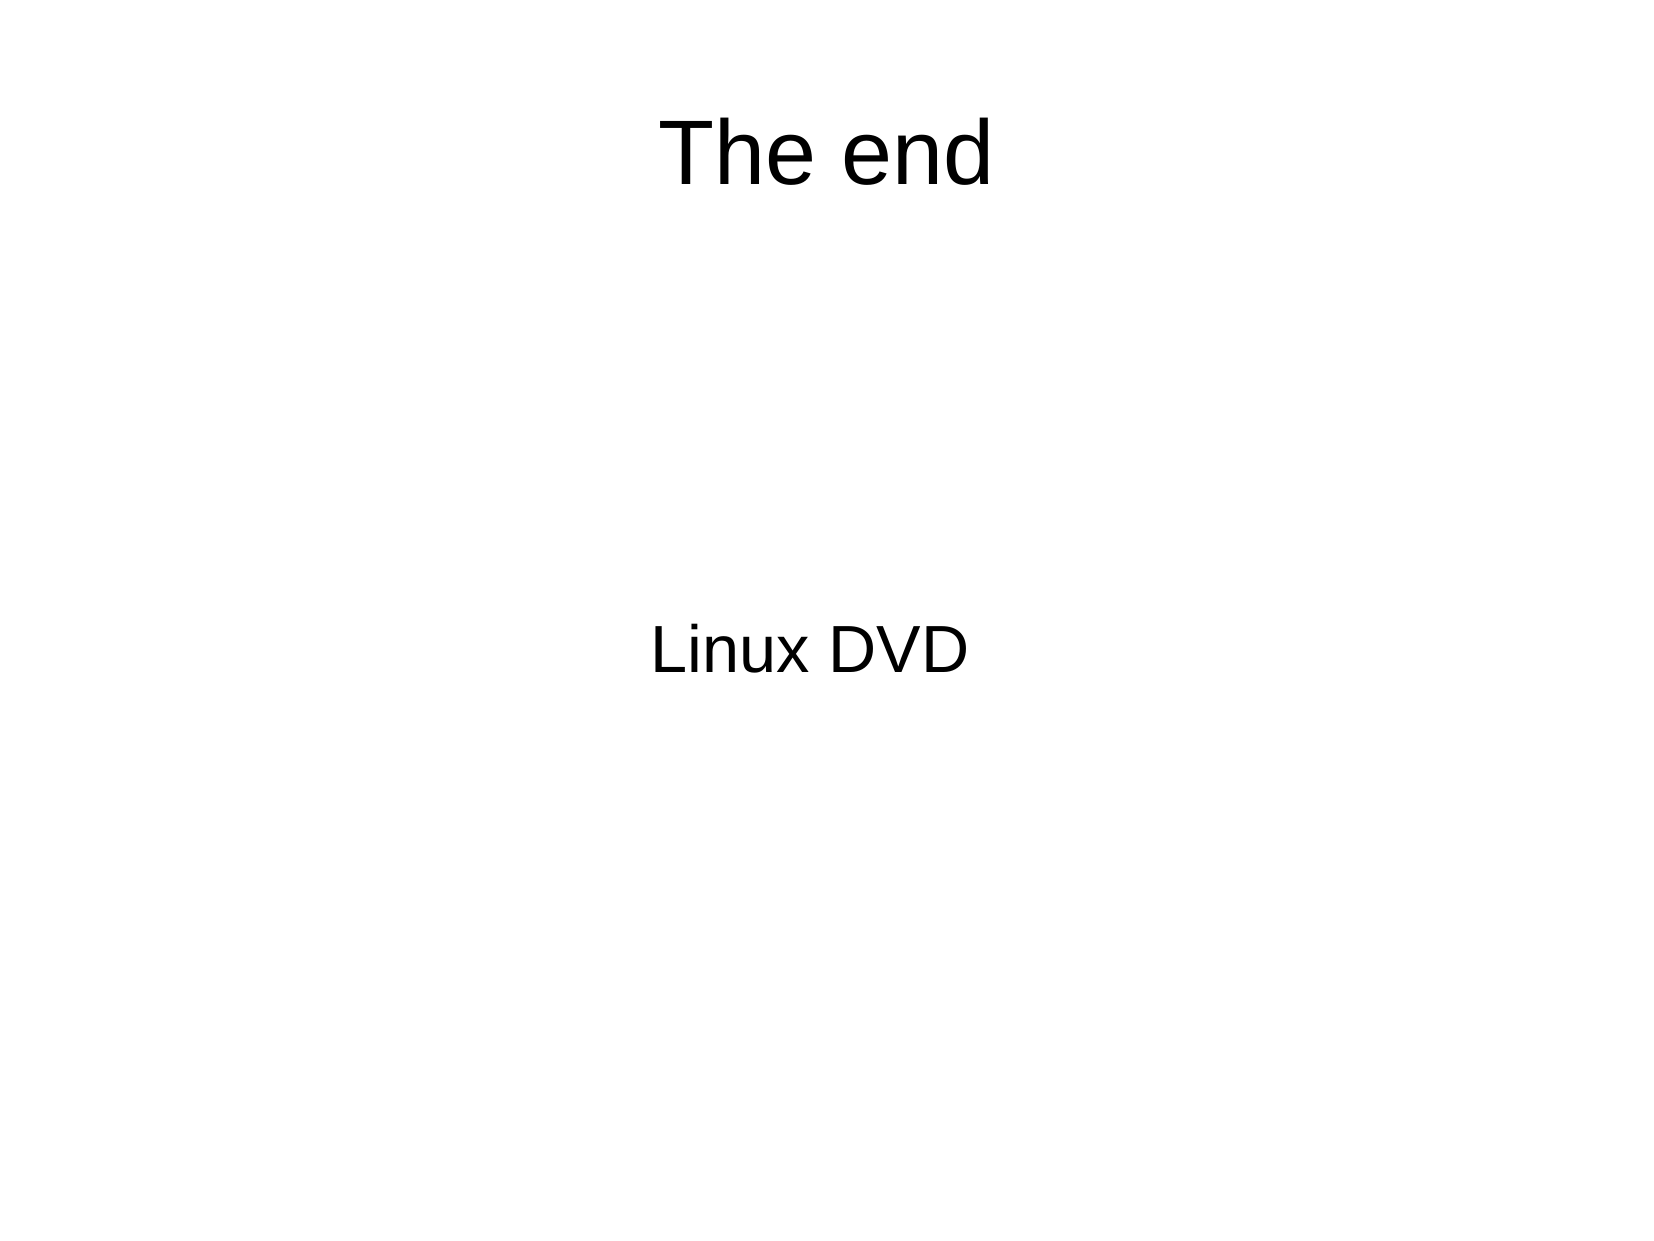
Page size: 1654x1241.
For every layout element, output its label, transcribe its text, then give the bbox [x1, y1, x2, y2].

subtitle Linux DVD [82, 290, 1538, 1010]
title The end [82, 49, 1571, 257]
